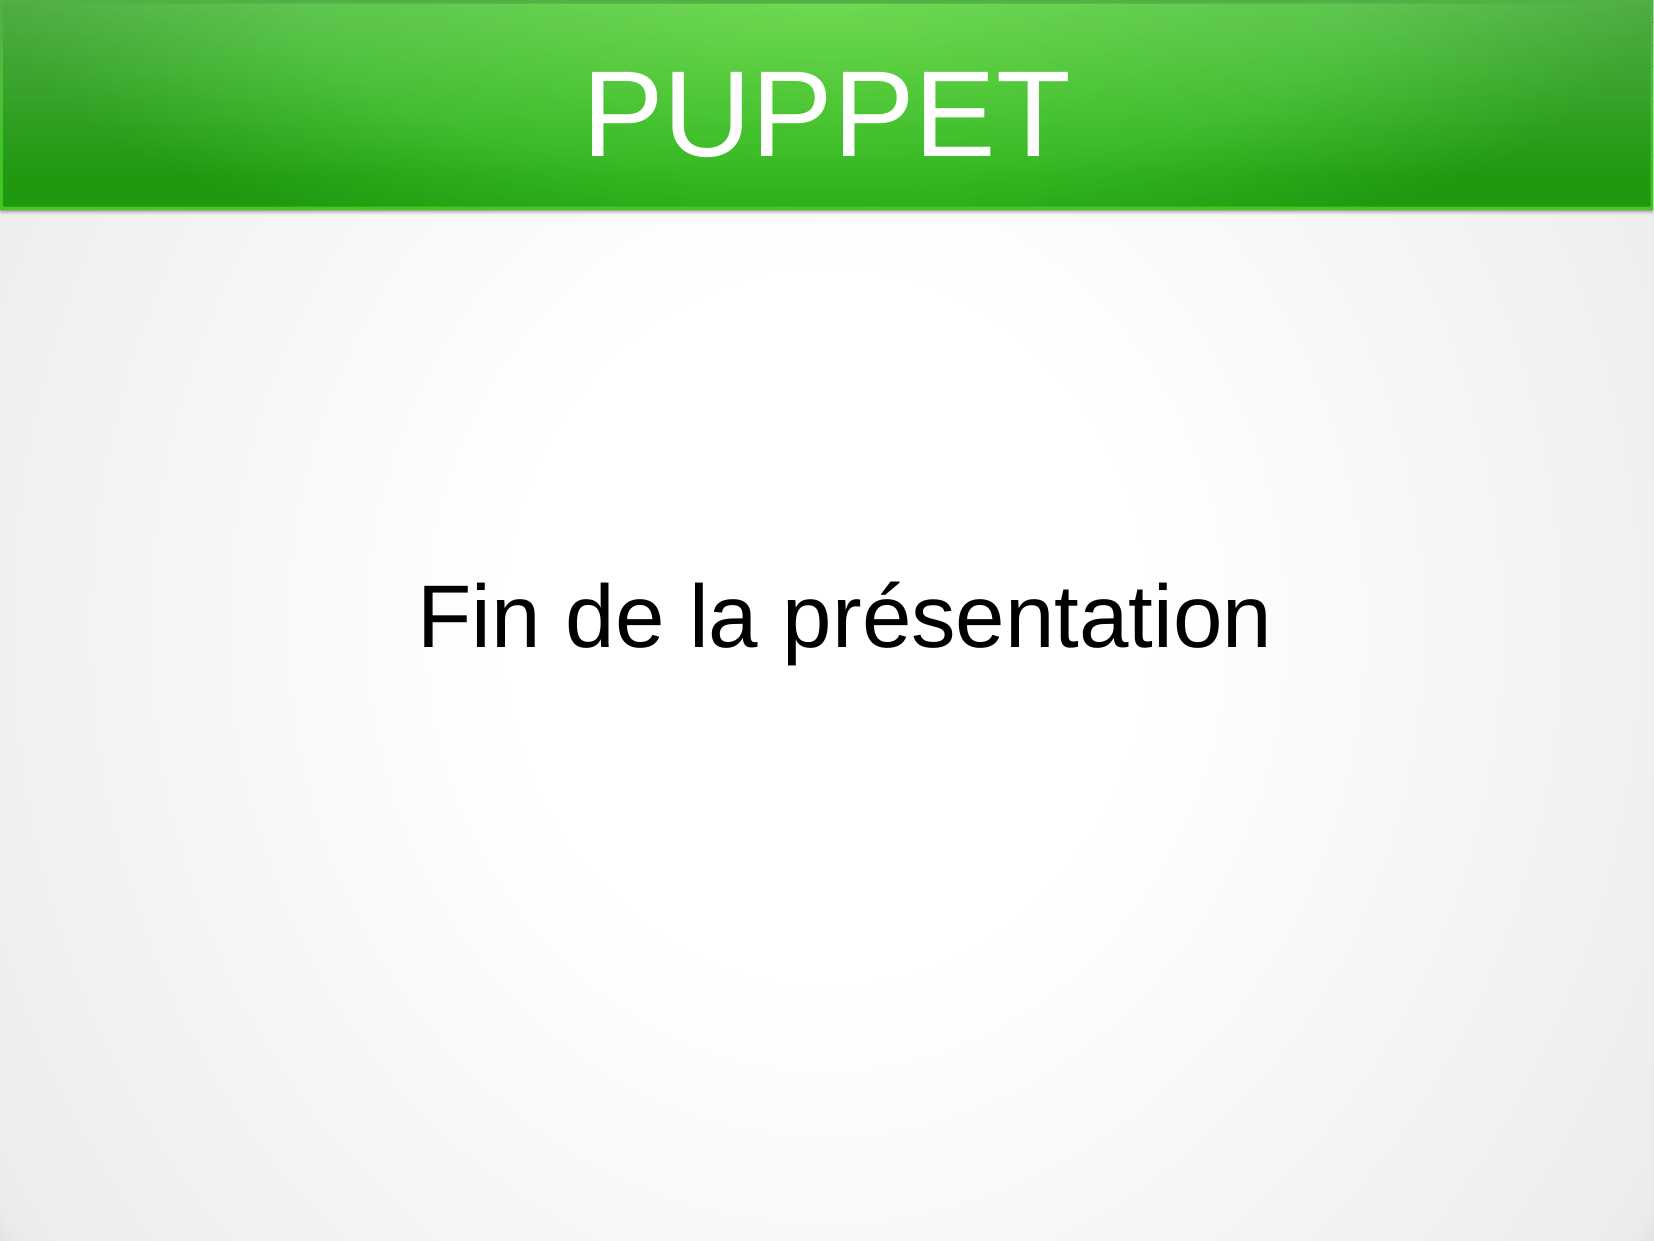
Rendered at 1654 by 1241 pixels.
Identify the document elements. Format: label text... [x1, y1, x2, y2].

title PUPPET [82, 45, 1571, 183]
list Fin de la présentation [82, 290, 1538, 1010]
